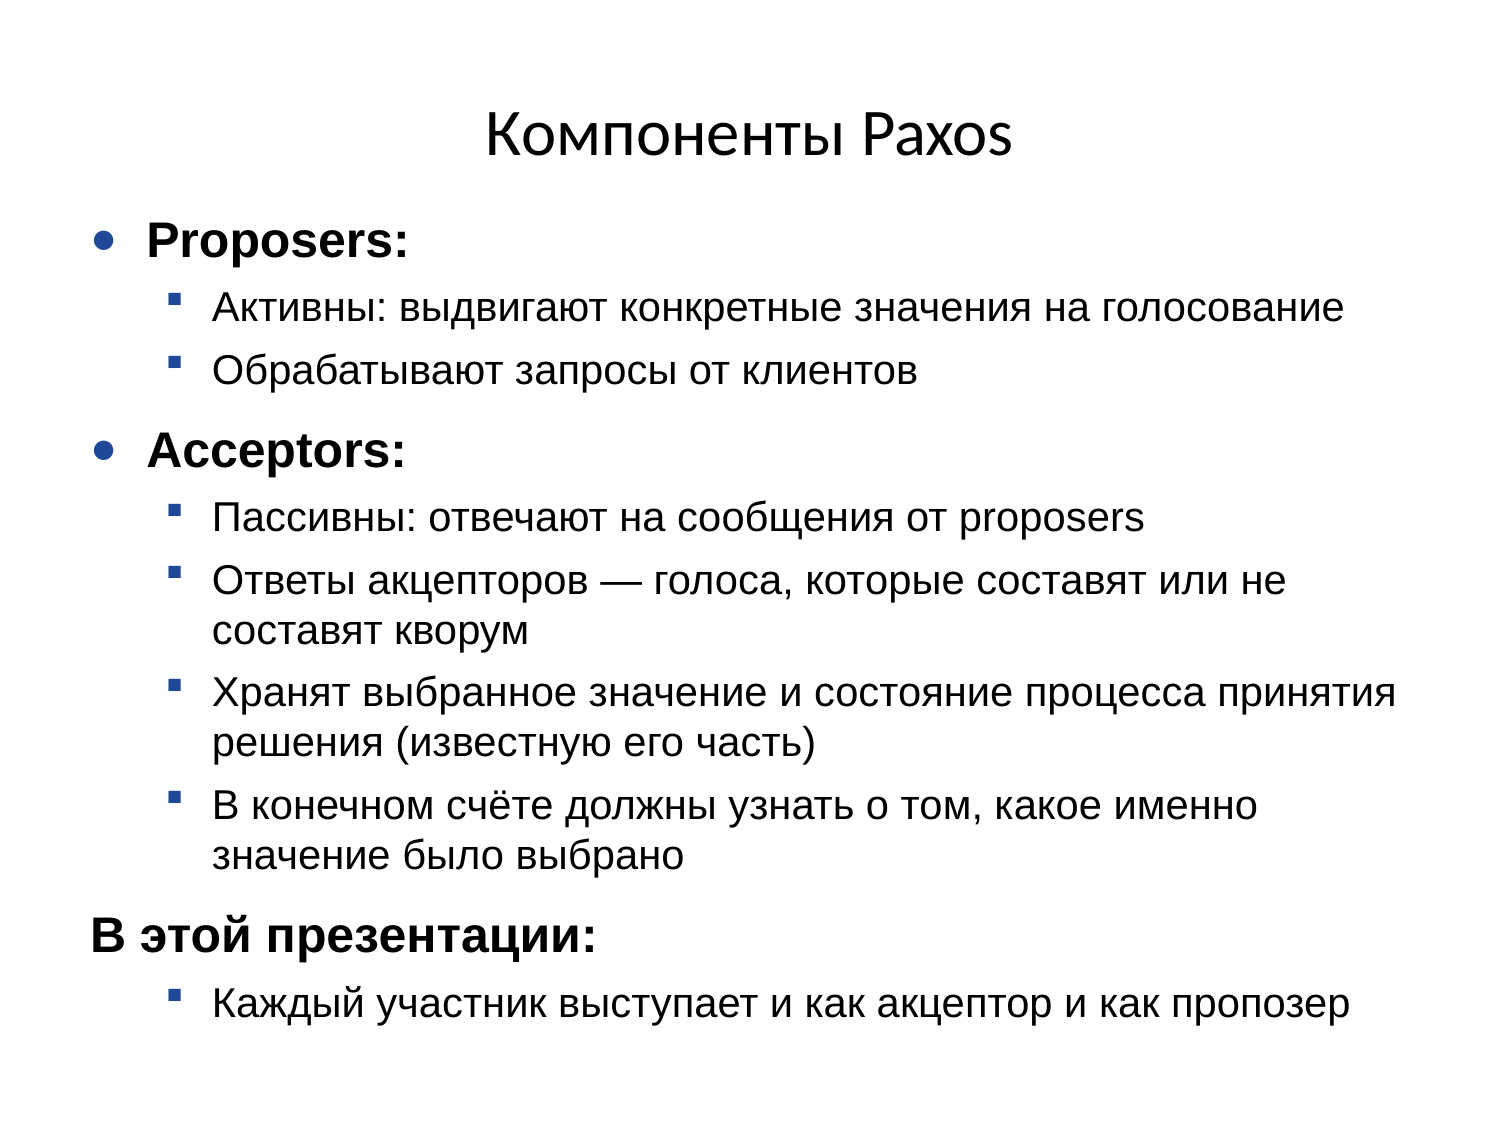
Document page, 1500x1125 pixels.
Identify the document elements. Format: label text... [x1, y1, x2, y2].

list Proposers: Активны: выдвигают конкретные значения на голосование Обрабатывают запросы от клиентов Acceptors: Пассивны: отвечают на сообщения от proposers Ответы акцепторов — голоса, которые составят или не составят кворум Хранят выбранное значение и состояние процесса принятия решения (известную его часть) В конечном счёте должны узнать о том, какое именно значение было выбрано В этой презентации: Каждый участник выступает и как акцептор и как пропозер [75, 233, 1425, 1005]
title Компоненты Paxos [75, 45, 1426, 233]
